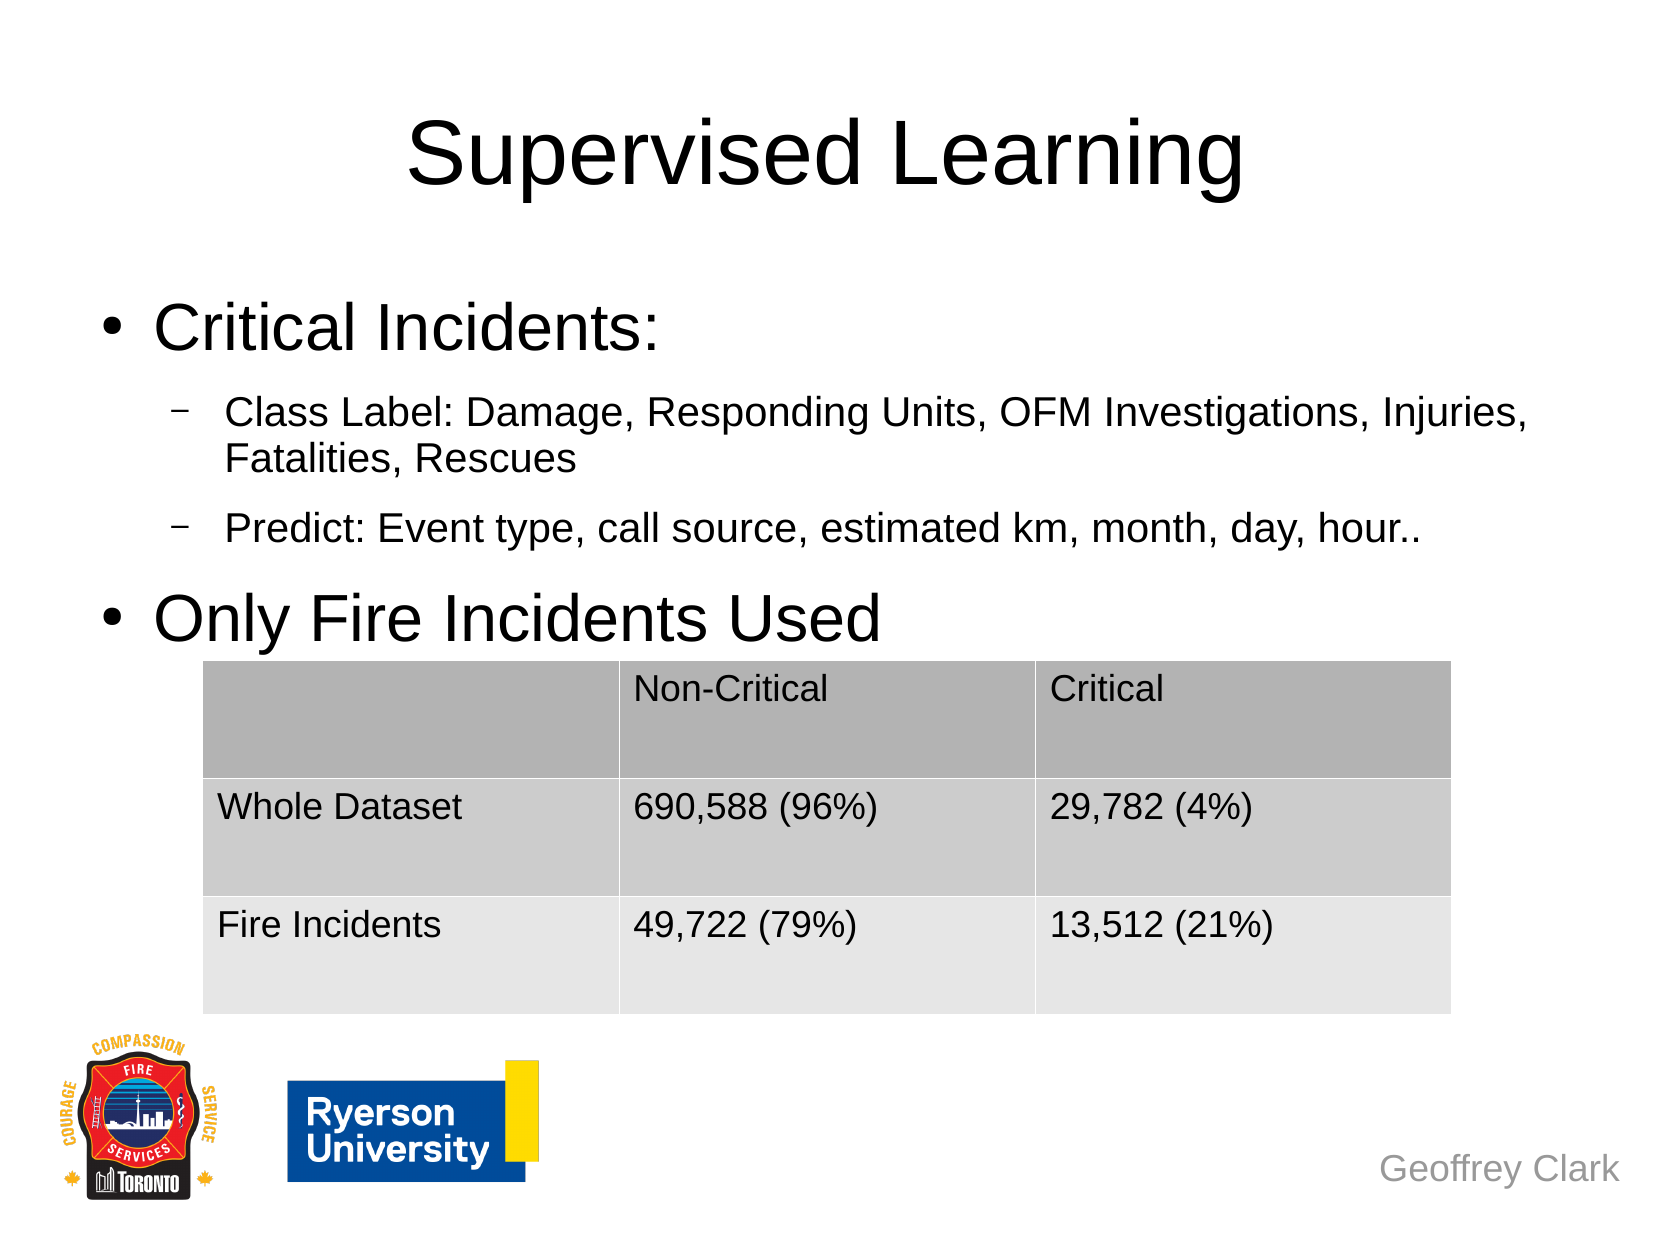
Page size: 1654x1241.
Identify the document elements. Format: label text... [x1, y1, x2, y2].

text_box Geoffrey Clark [1364, 1140, 1636, 1197]
table_cell Fire Incidents [203, 897, 619, 1014]
table_cell 49,722 (79%) [620, 897, 1035, 1014]
title Supervised Learning [82, 49, 1571, 257]
table_header Non-Critical [620, 661, 1035, 778]
table_cell Whole Dataset [203, 779, 619, 896]
table_cell 29,782 (4%) [1036, 779, 1451, 896]
picture [60, 1034, 217, 1200]
table_cell 13,512 (21%) [1036, 897, 1451, 1014]
list Critical Incidents: Class Label: Damage, Responding Units, OFM Investigations, Injuries, Fatalities, Rescues Predict: Event type, call source, estimated km, month, day, hour.. Only Fire Incidents Used [82, 290, 1571, 1010]
table_cell 690,588 (96%) [620, 779, 1035, 896]
table_header [203, 661, 619, 778]
table_header Critical [1036, 661, 1451, 778]
picture [254, 1027, 571, 1216]
